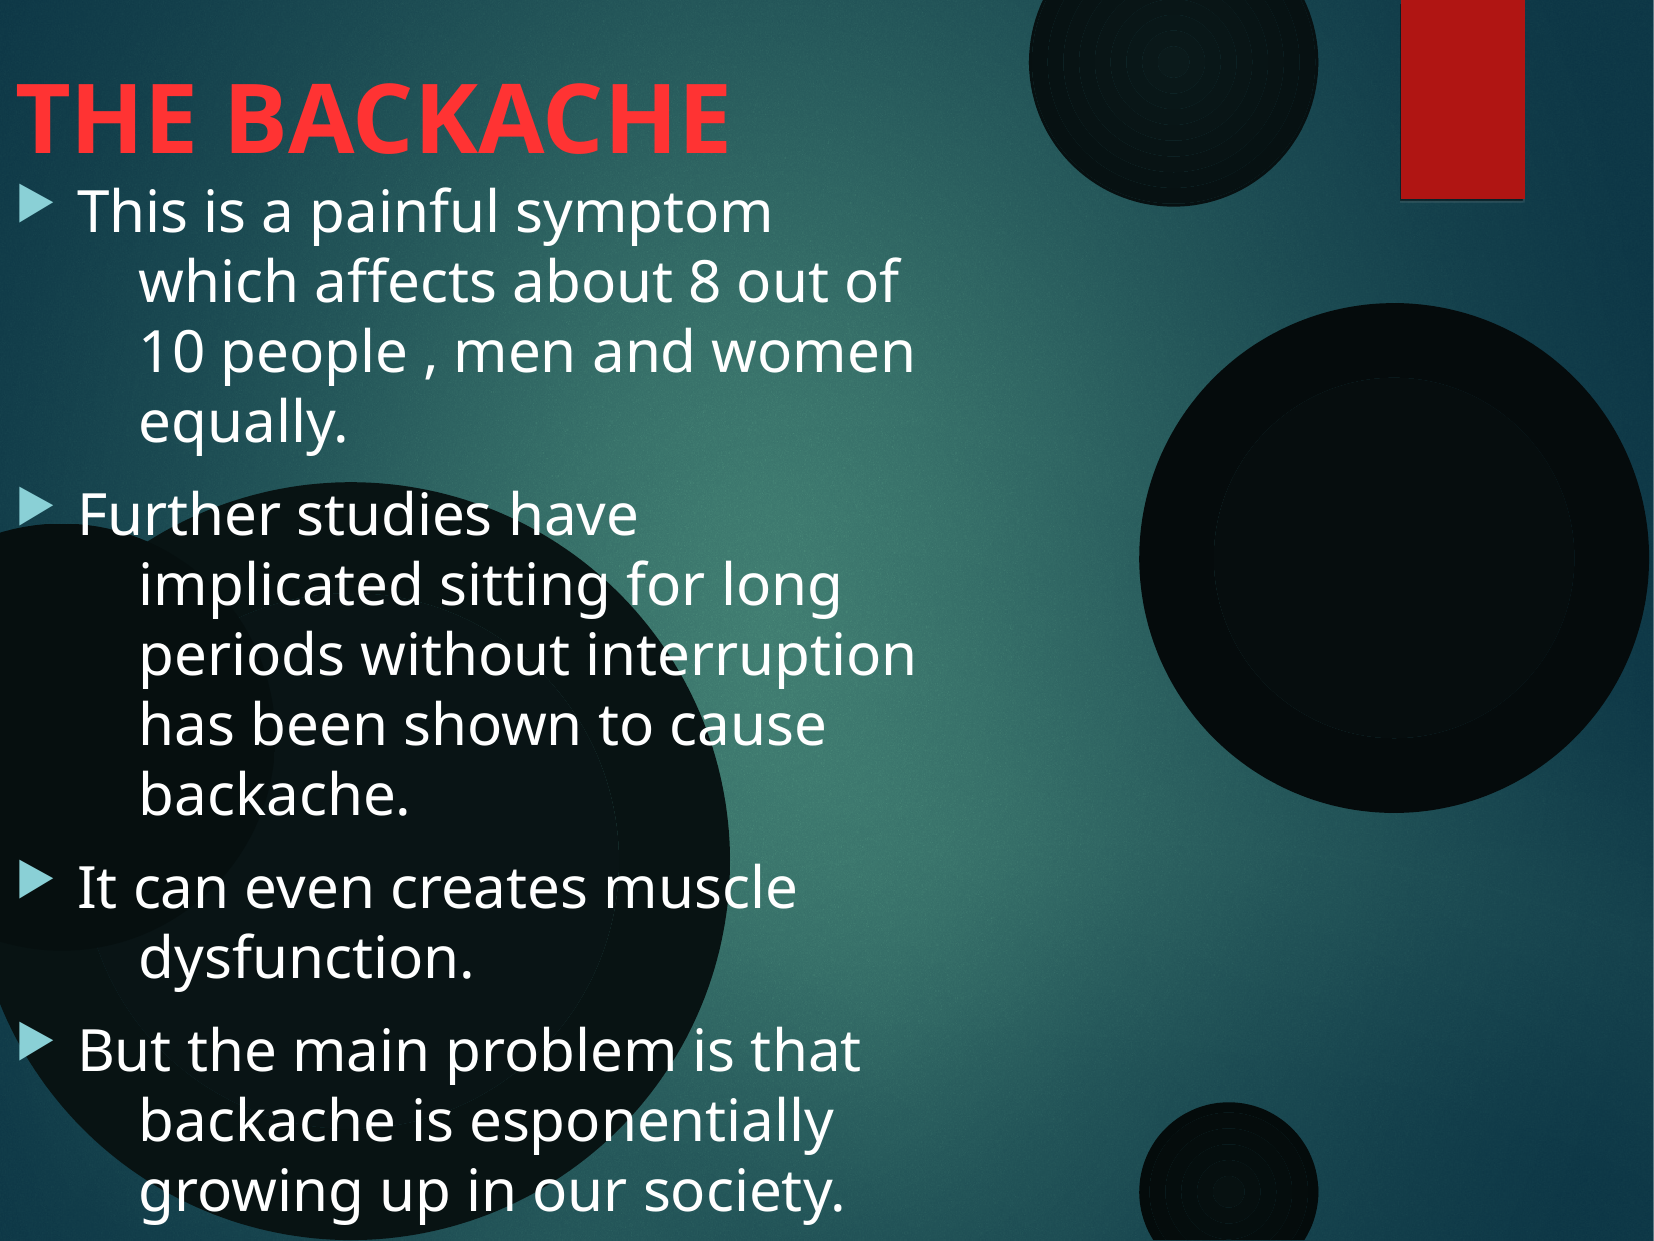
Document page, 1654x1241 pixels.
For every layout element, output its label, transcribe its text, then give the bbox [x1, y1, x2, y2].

subtitle This is a painful symptom which affects about 8 out of 10 people , men and women equally. Further studies have implicated sitting for long periods without interruption has been shown to cause backache. It can even creates muscle dysfunction. But the main problem is that backache is esponentially growing up in our society. [0, 257, 948, 1236]
title THE BACKACHE [0, 49, 1489, 257]
